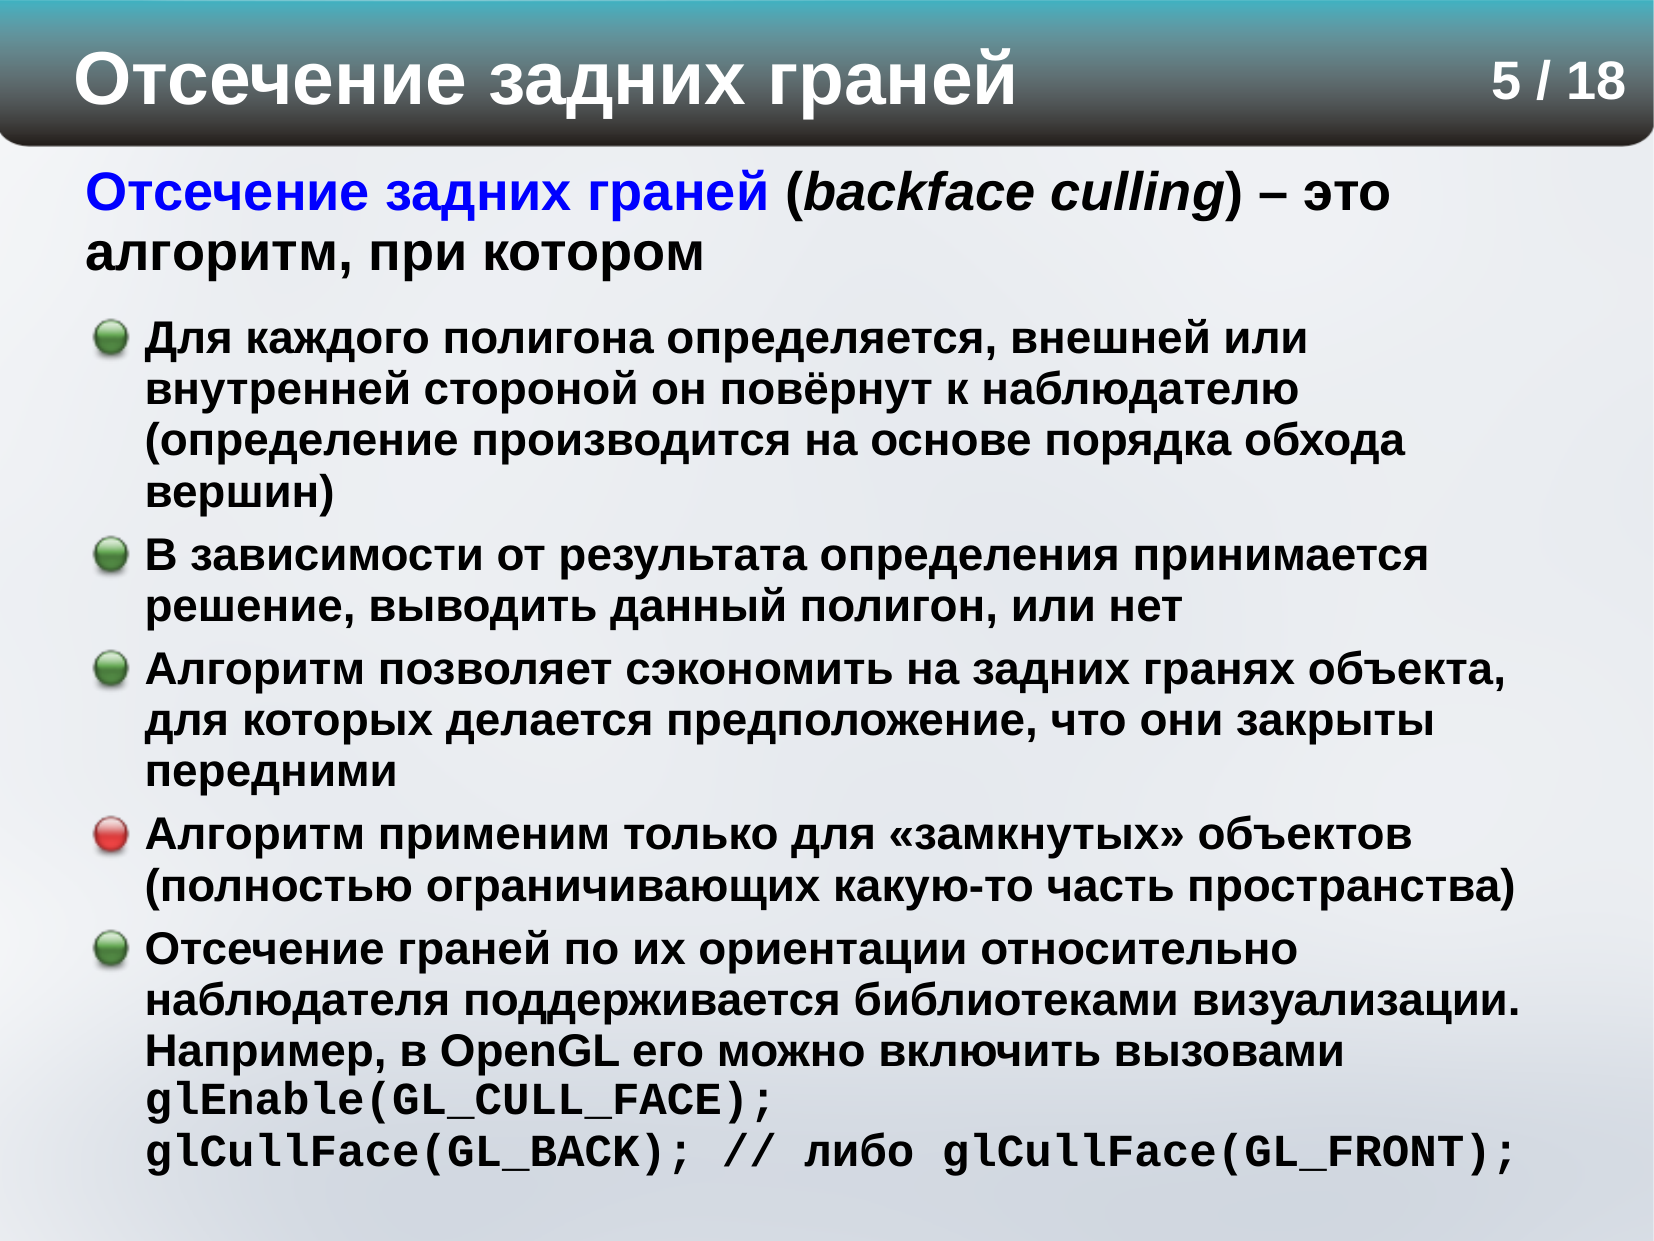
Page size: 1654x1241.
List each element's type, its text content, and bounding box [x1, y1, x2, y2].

text_box Отсечение задних граней (backface culling) – это алгоритм, при котором Для каждого полигона определяется, внешней или внутренней стороной он повёрнут к наблюдателю (определение производится на основе порядка обхода вершин) В зависимости от результата определения принимается решение, выводить данный полигон, или нет Алгоритм позволяет сэкономить на задних гранях объекта, для которых делается предположение, что они закрыты передними Алгоритм применим только для «замкнутых» объектов (полностью ограничивающих какую-то часть пространства) Отсечение граней по их ориентации относительно наблюдателя поддерживается библиотеками визуализации. Например, в OpenGL его можно включить вызовами glEnable(GL_CULL_FACE); glCullFace(GL_BACK); // либо glCullFace(GL_FRONT); [70, 153, 1595, 1188]
picture [0, 0, 1654, 1241]
text_box <номер> / 18 [1476, 42, 1654, 179]
text_box Отсечение задних граней [59, 29, 1418, 129]
